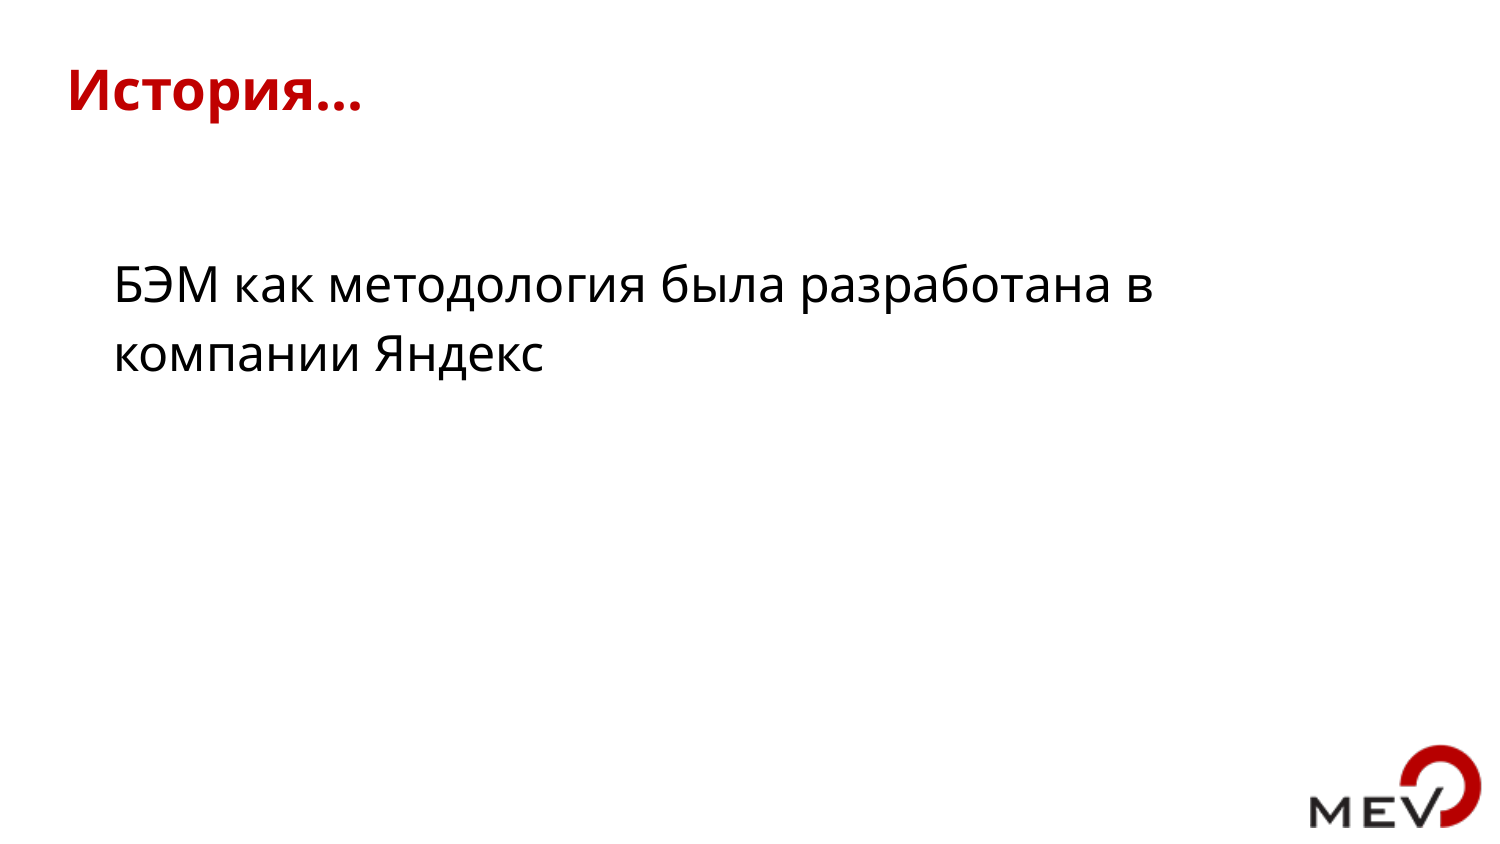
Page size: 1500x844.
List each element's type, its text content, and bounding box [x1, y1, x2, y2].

picture [1310, 744, 1483, 828]
title История... [51, 39, 1449, 168]
title БЭМ как методология была разработана в компании Яндекс [98, 228, 1387, 747]
